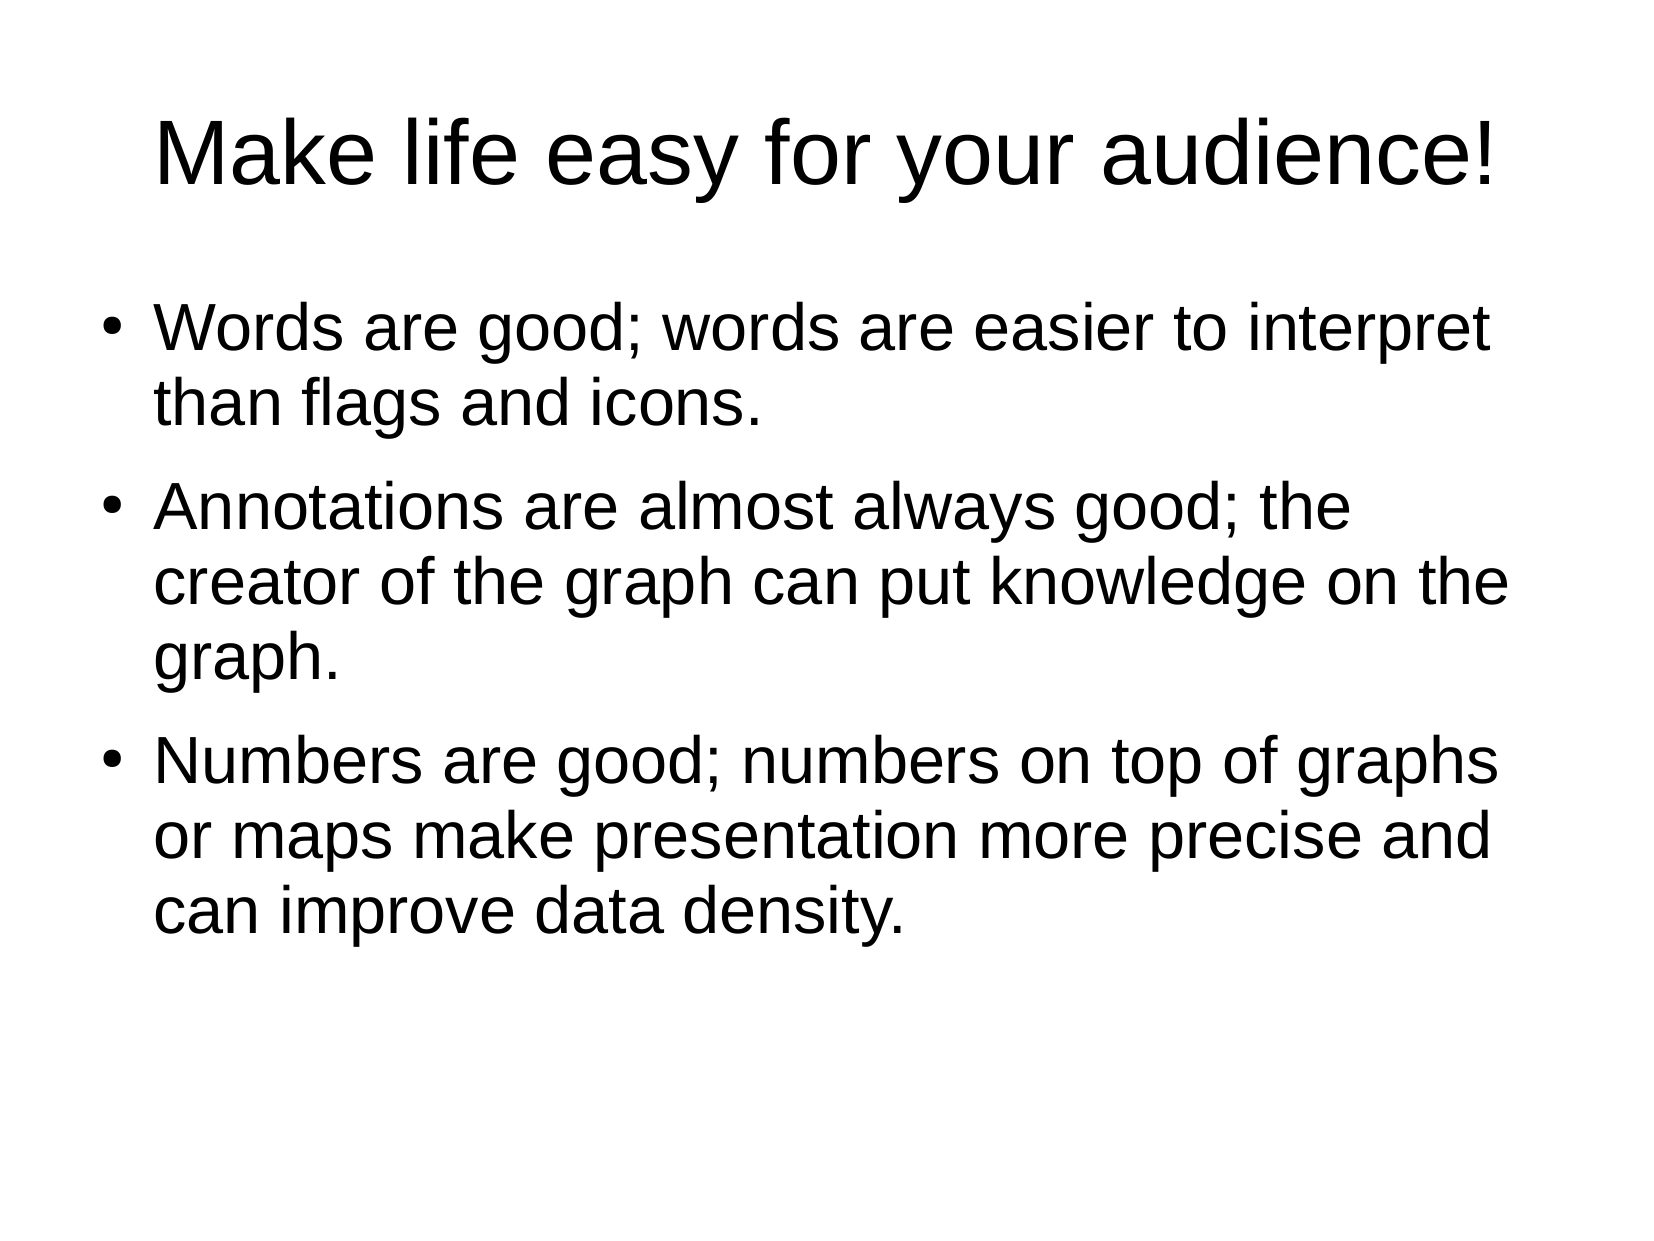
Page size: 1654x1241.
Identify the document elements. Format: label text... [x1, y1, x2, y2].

list Words are good; words are easier to interpret than flags and icons. Annotations are almost always good; the creator of the graph can put knowledge on the graph. Numbers are good; numbers on top of graphs or maps make presentation more precise and can improve data density. [82, 290, 1571, 1109]
title Make life easy for your audience! [82, 49, 1571, 257]
